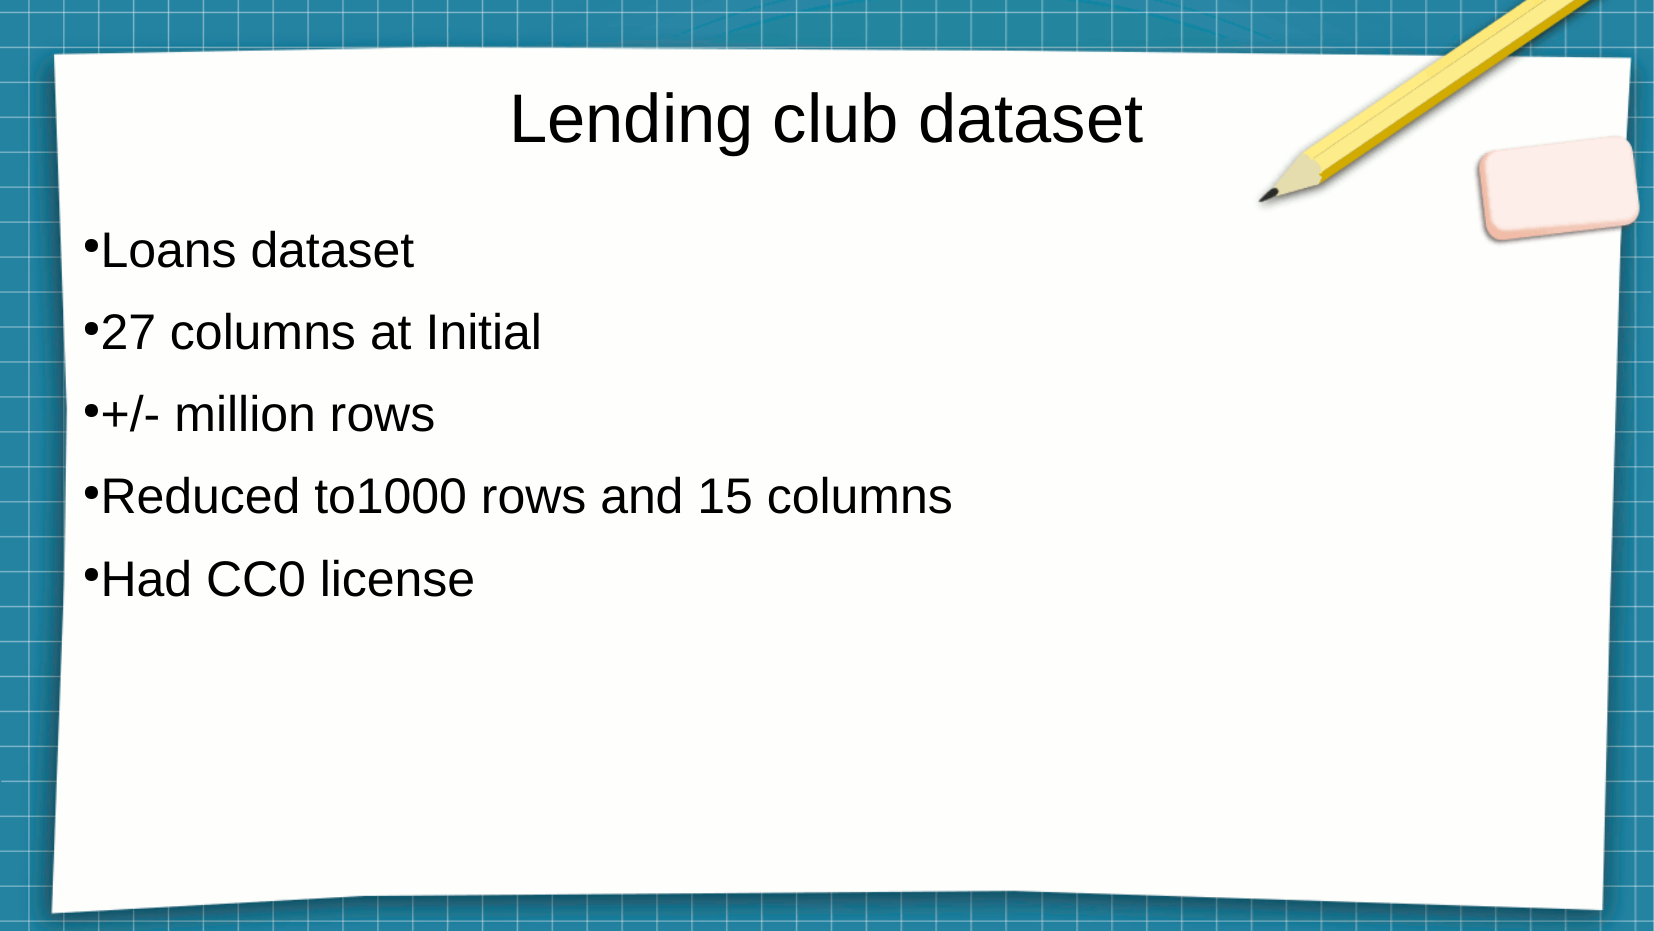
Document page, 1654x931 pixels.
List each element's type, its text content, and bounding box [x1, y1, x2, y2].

title Lending club dataset [82, 37, 1571, 193]
list Loans dataset 27 columns at Initial +/- million rows Reduced to1000 rows and 15 columns Had CC0 license [82, 217, 1571, 758]
